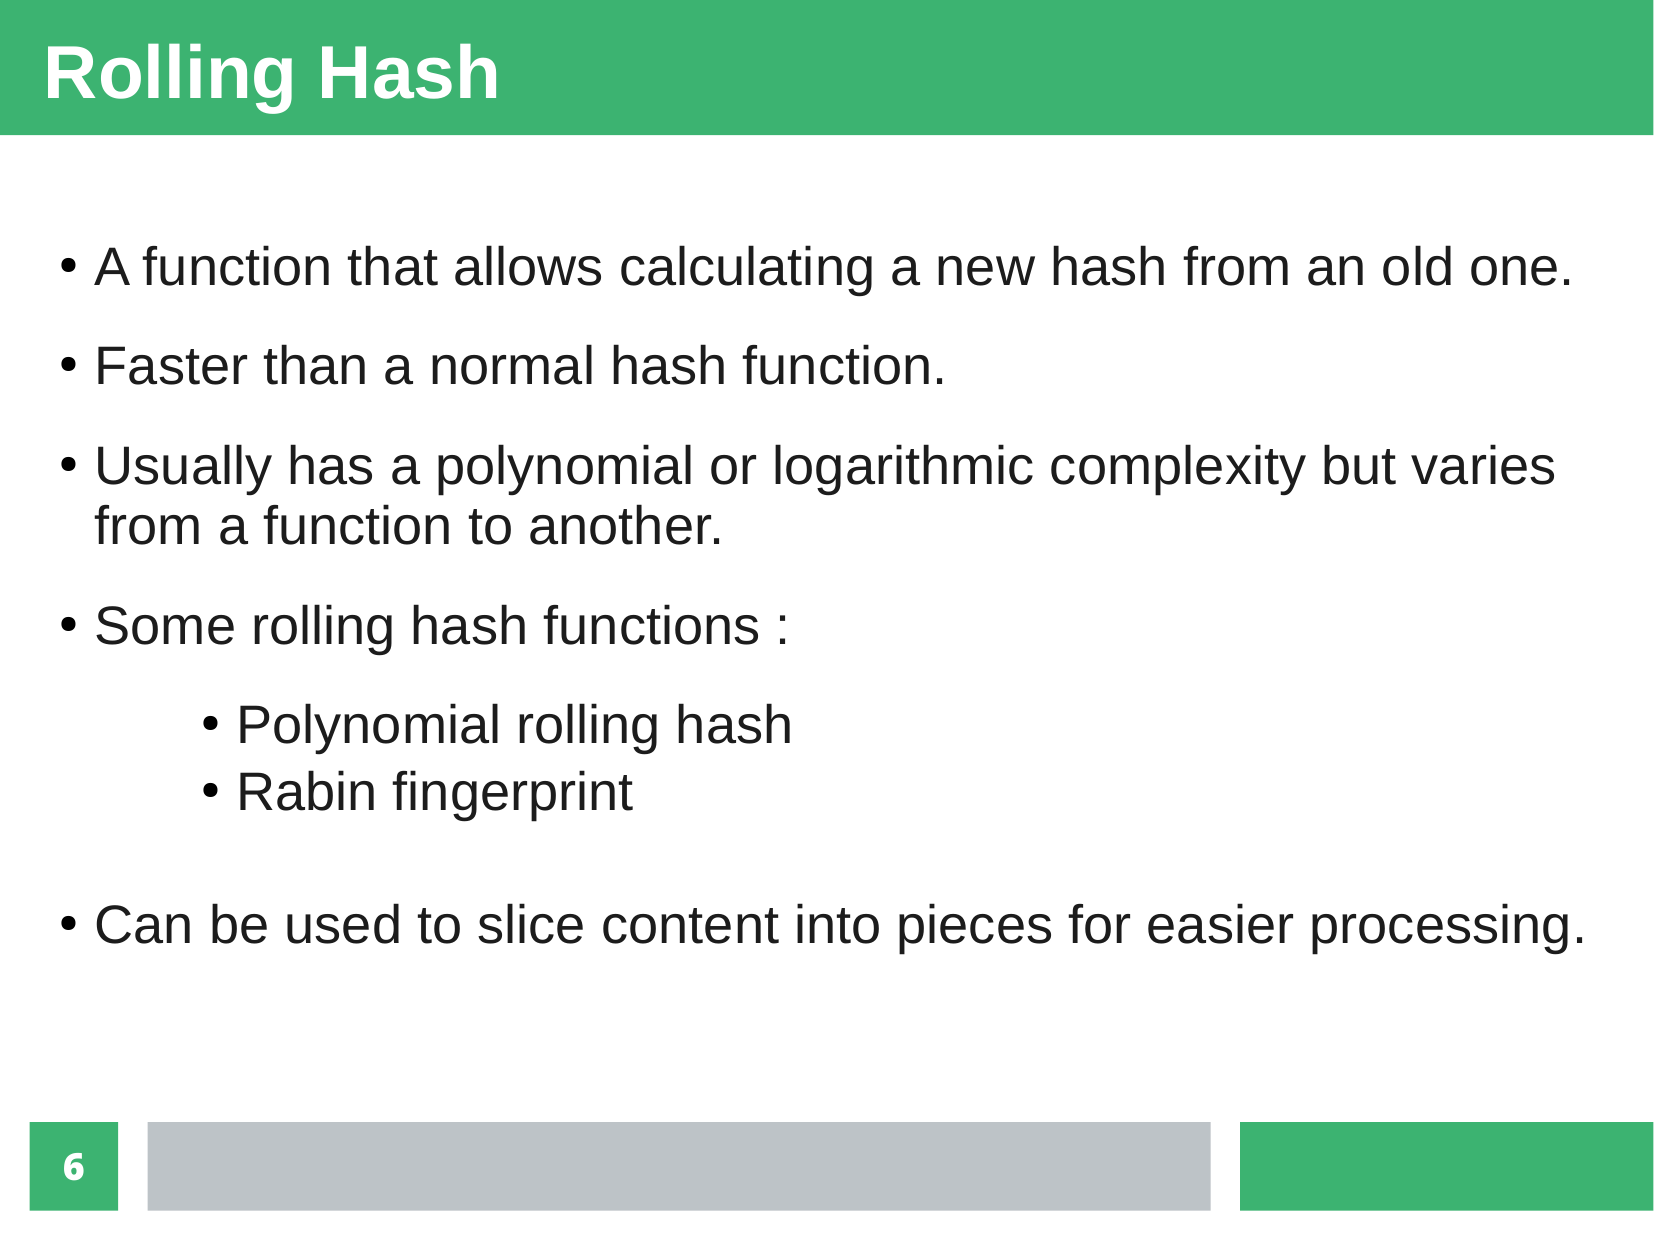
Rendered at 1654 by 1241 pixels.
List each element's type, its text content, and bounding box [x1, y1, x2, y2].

title Rolling Hash [43, 24, 1653, 115]
list A function that allows calculating a new hash from an old one. Faster than a normal hash function. Usually has a polynomial or logarithmic complexity but varies from a function to another. Some rolling hash functions : Polynomial rolling hash Rabin fingerprint Can be used to slice content into pieces for easier processing. [59, 169, 1606, 1022]
